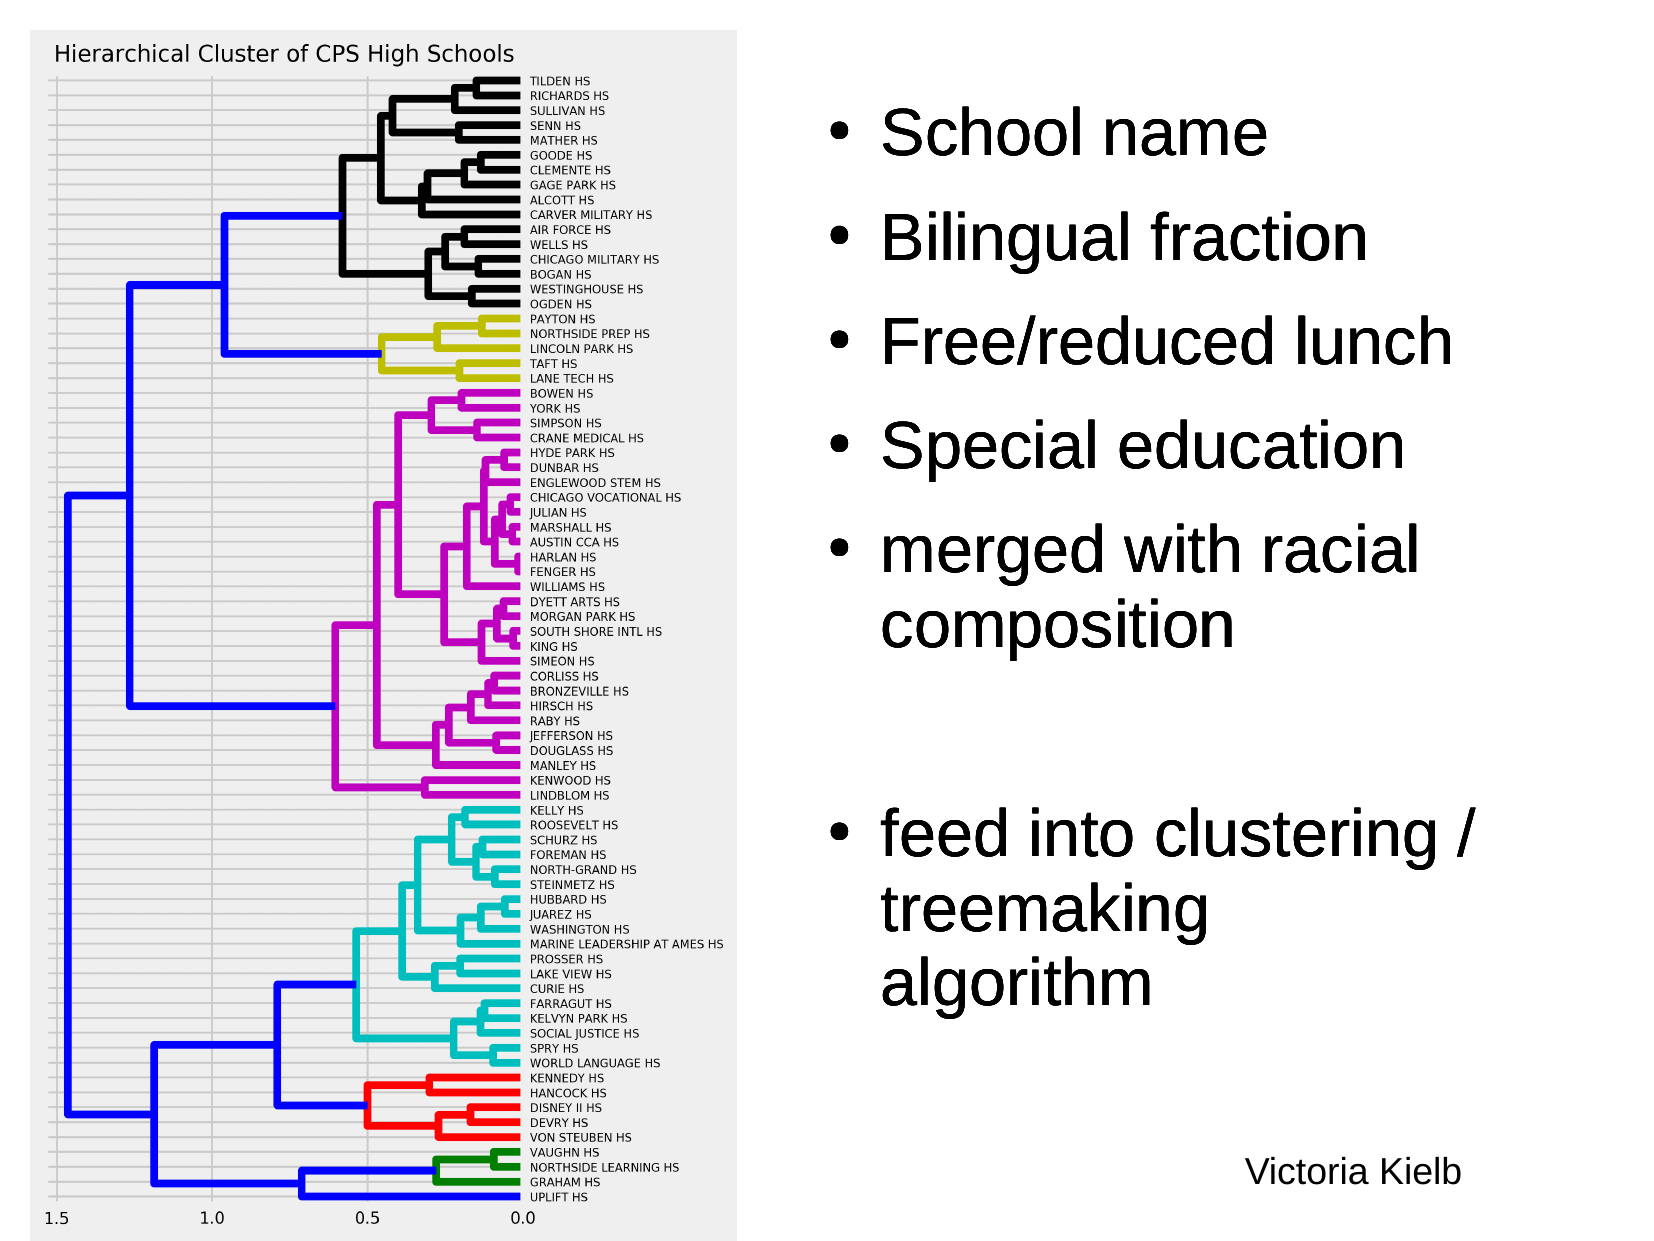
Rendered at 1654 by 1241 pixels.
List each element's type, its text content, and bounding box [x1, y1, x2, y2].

list School name Bilingual fraction Free/reduced lunch Special education merged with racial composition feed into clustering / treemaking algorithm [810, 95, 1493, 1018]
picture [30, 30, 737, 1241]
text_box Victoria Kielb [1230, 1143, 1479, 1201]
